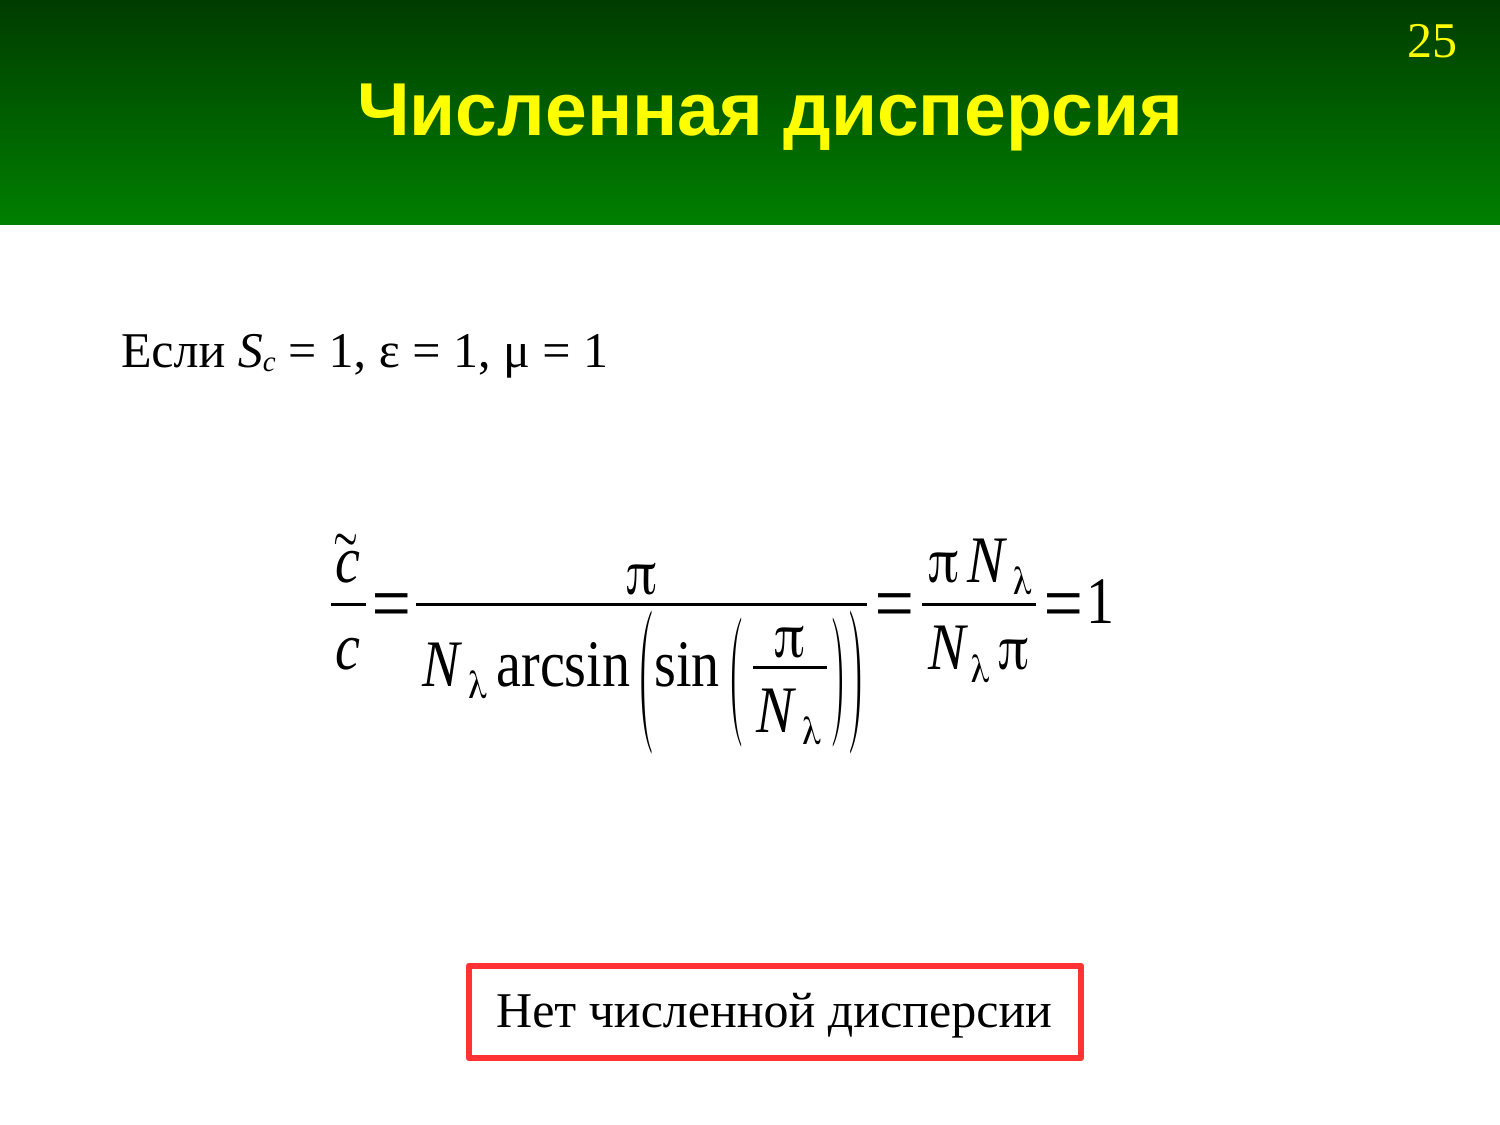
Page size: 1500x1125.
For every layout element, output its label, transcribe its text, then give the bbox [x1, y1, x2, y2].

text_box Нет численной дисперсии [481, 970, 1068, 1045]
chart [313, 523, 1128, 760]
title Численная дисперсия [100, 7, 1441, 204]
text_box Если Sc = 1, ε = 1, μ = 1 [106, 310, 636, 386]
